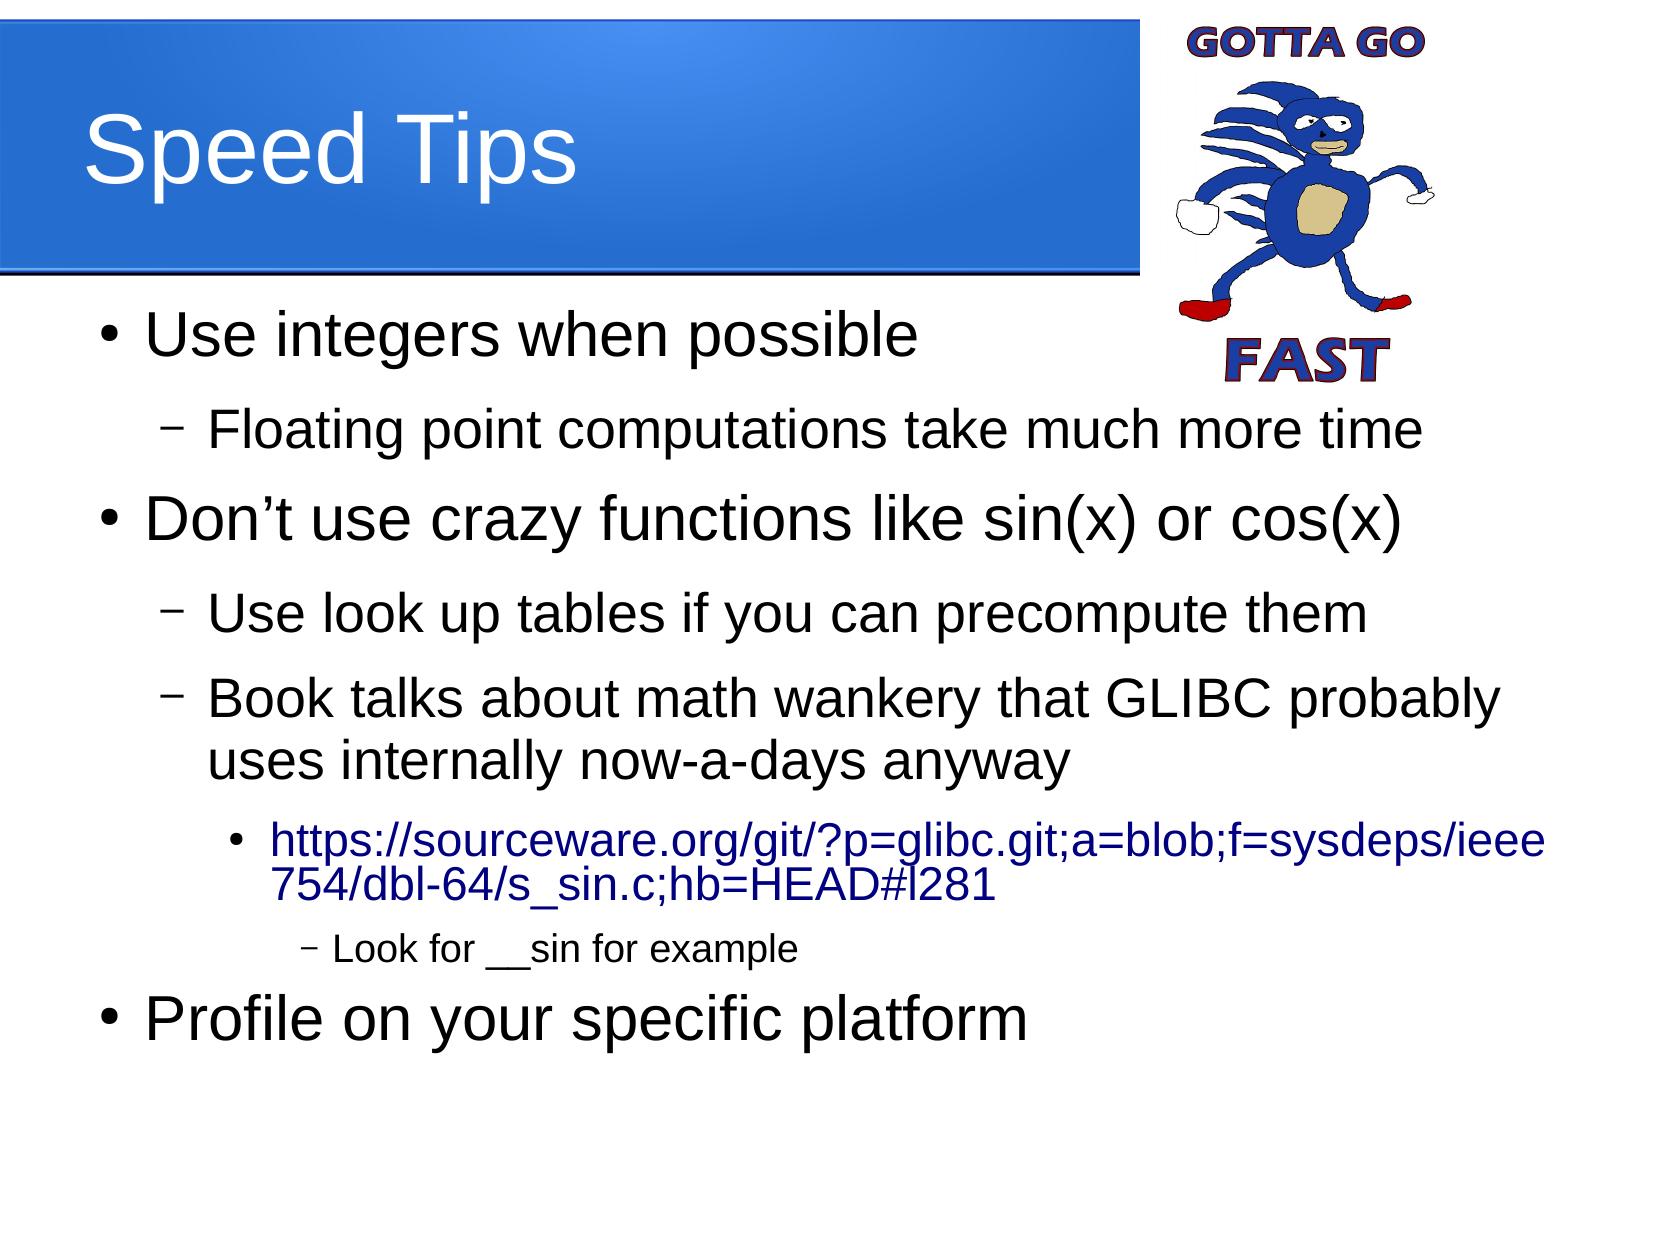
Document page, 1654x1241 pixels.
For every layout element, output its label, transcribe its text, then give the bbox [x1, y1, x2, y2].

title Speed Tips [82, 47, 1140, 252]
list Use integers when possible Floating point computations take much more time Don’t use crazy functions like sin(x) or cos(x) Use look up tables if you can precompute them Book talks about math wankery that GLIBC probably uses internally now-a-days anyway https://sourceware.org/git/?p=glibc.git;a=blob;f=sysdeps/ieee754/dbl-64/s_sin.c;hb=HEAD#l281 Look for __sin for example Profile on your specific platform [82, 299, 1571, 1019]
picture [1140, 14, 1471, 407]
